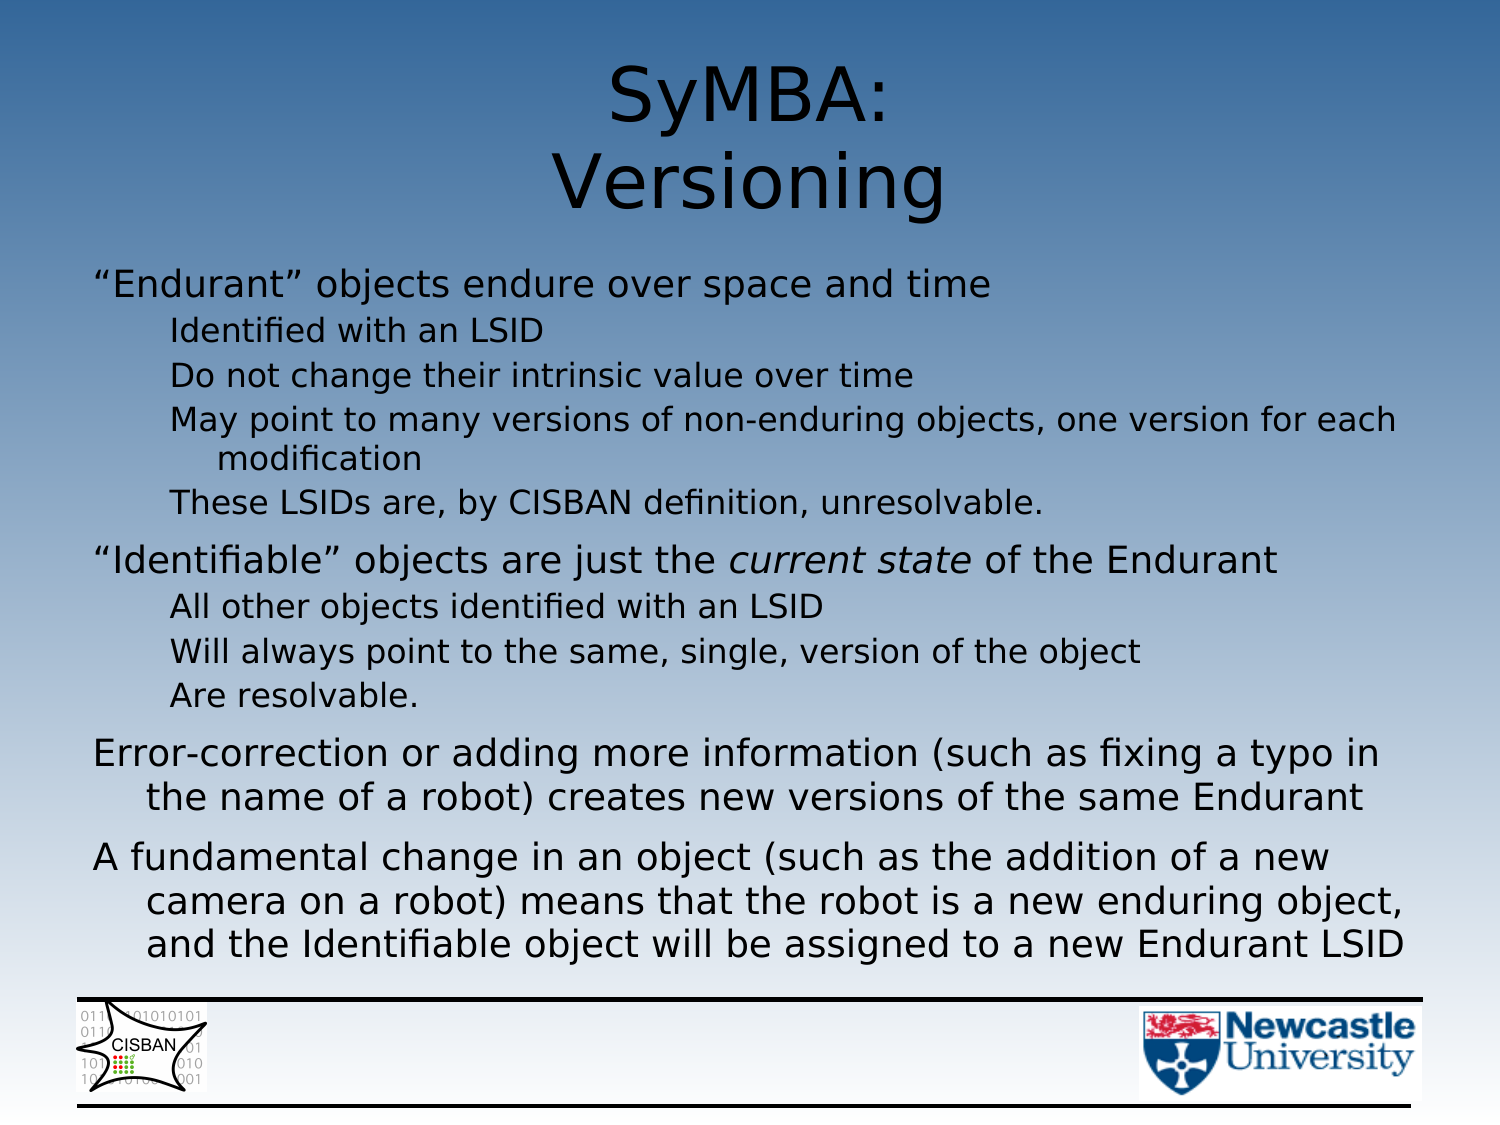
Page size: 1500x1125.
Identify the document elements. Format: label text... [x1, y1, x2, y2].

title SyMBA: Versioning [75, 51, 1426, 227]
picture [1139, 1006, 1422, 1101]
picture [76, 999, 207, 1092]
list “Endurant” objects endure over space and time Identified with an LSID Do not change their intrinsic value over time May point to many versions of non-enduring objects, one version for each modification These LSIDs are, by CISBAN definition, unresolvable. “Identifiable” objects are just the current state of the Endurant All other objects identified with an LSID Will always point to the same, single, version of the object Are resolvable. Error-correction or adding more information (such as fixing a typo in the name of a robot) creates new versions of the same Endurant A fundamental change in an object (such as the addition of a new camera on a robot) means that the robot is a new enduring object, and the Identifiable object will be assigned to a new Endurant LSID [75, 262, 1426, 991]
